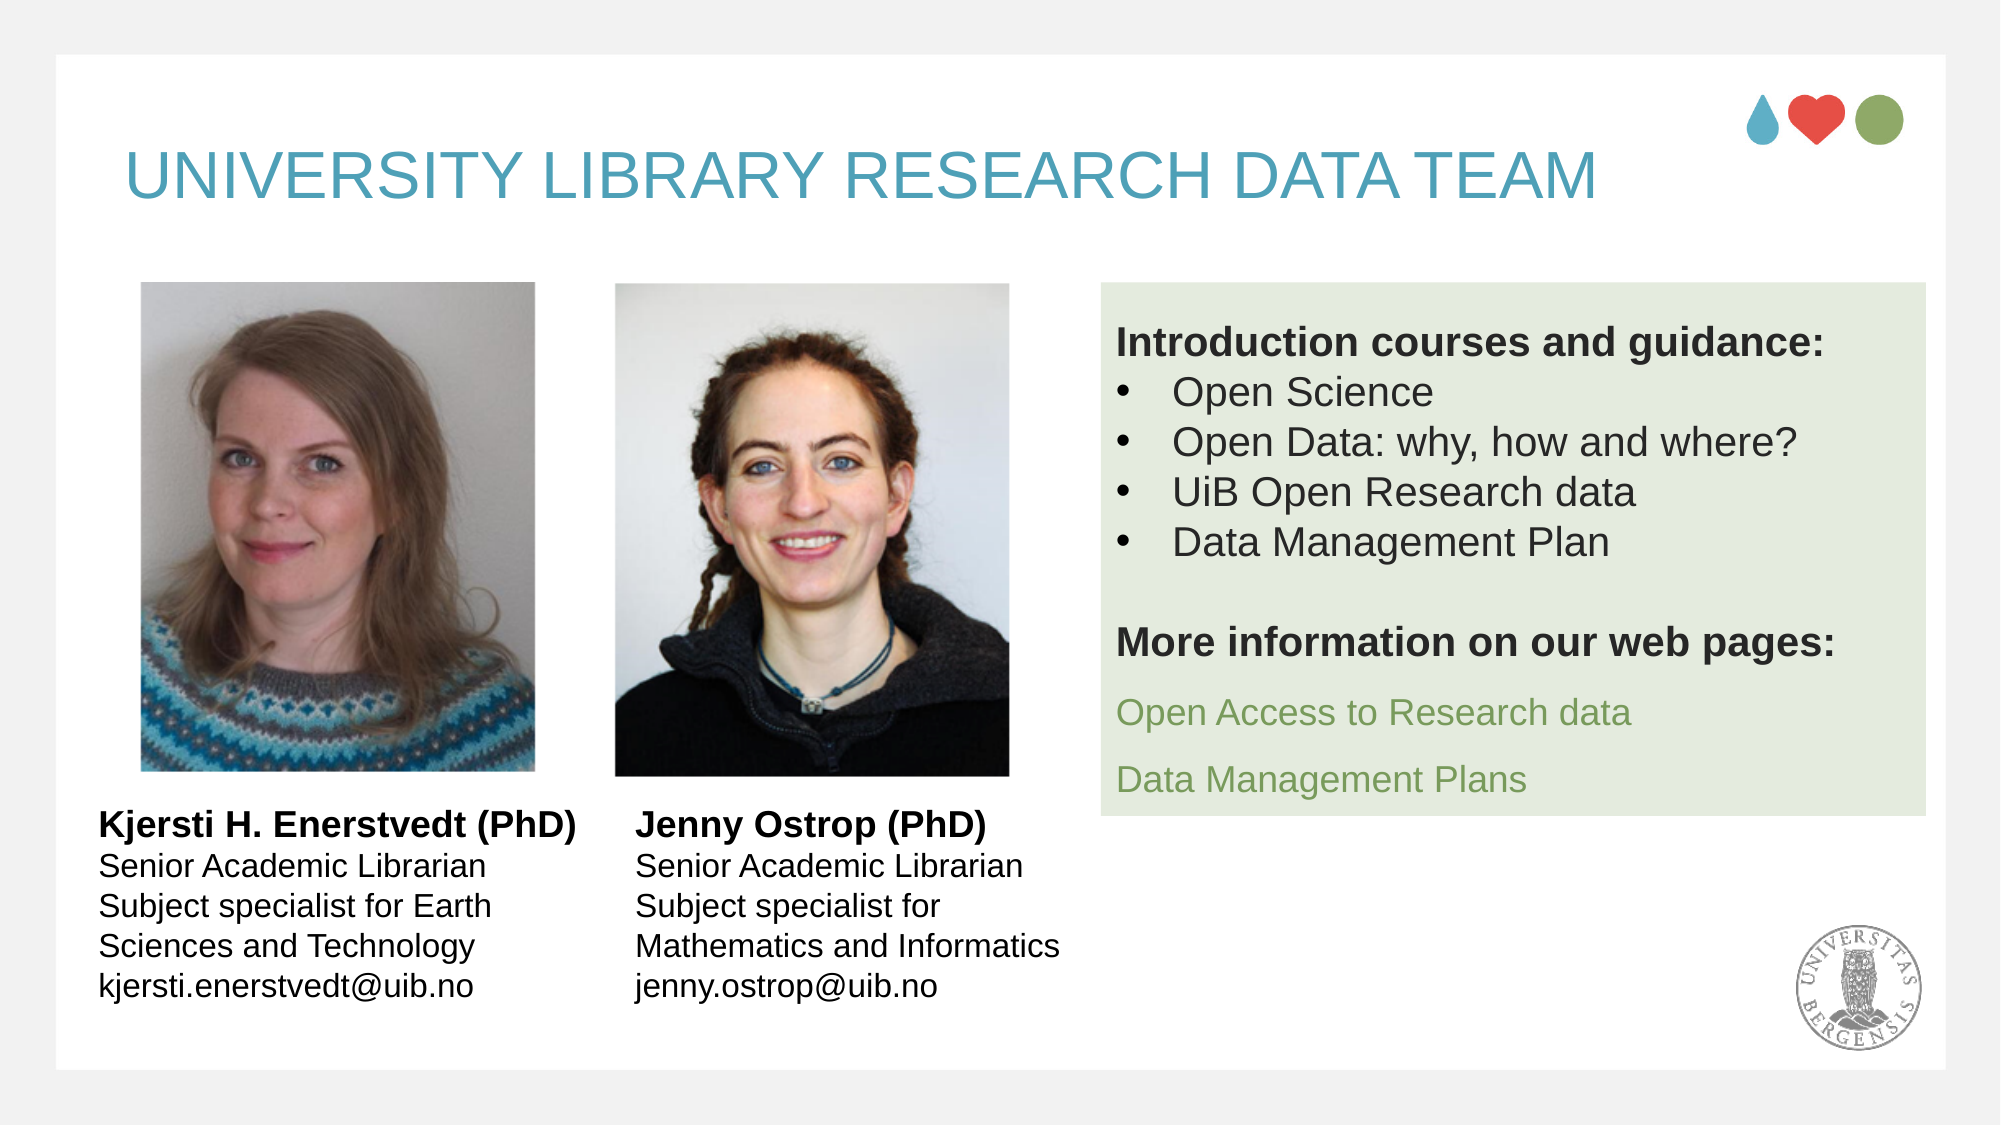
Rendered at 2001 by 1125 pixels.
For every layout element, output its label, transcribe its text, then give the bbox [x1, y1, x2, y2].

text_box UNIVERSITY LIBRARY RESEARCH DATA TEAM [109, 124, 1706, 221]
text_box Introduction courses and guidance: Open Science Open Data: why, how and where? UiB Open Research data Data Management Plan More information on our web pages: Open Access to Research data Data Management Plans [1100, 282, 1858, 816]
picture [66, 282, 1100, 793]
text_box Kjersti H. Enerstvedt (PhD) Senior Academic Librarian Subject specialist for Earth Sciences and Technology kjersti.enerstvedt@uib.no [83, 792, 620, 1065]
text_box Jenny Ostrop (PhD) Senior Academic Librarian Subject specialist for Mathematics and Informatics jenny.ostrop@uib.no [620, 792, 1101, 1065]
